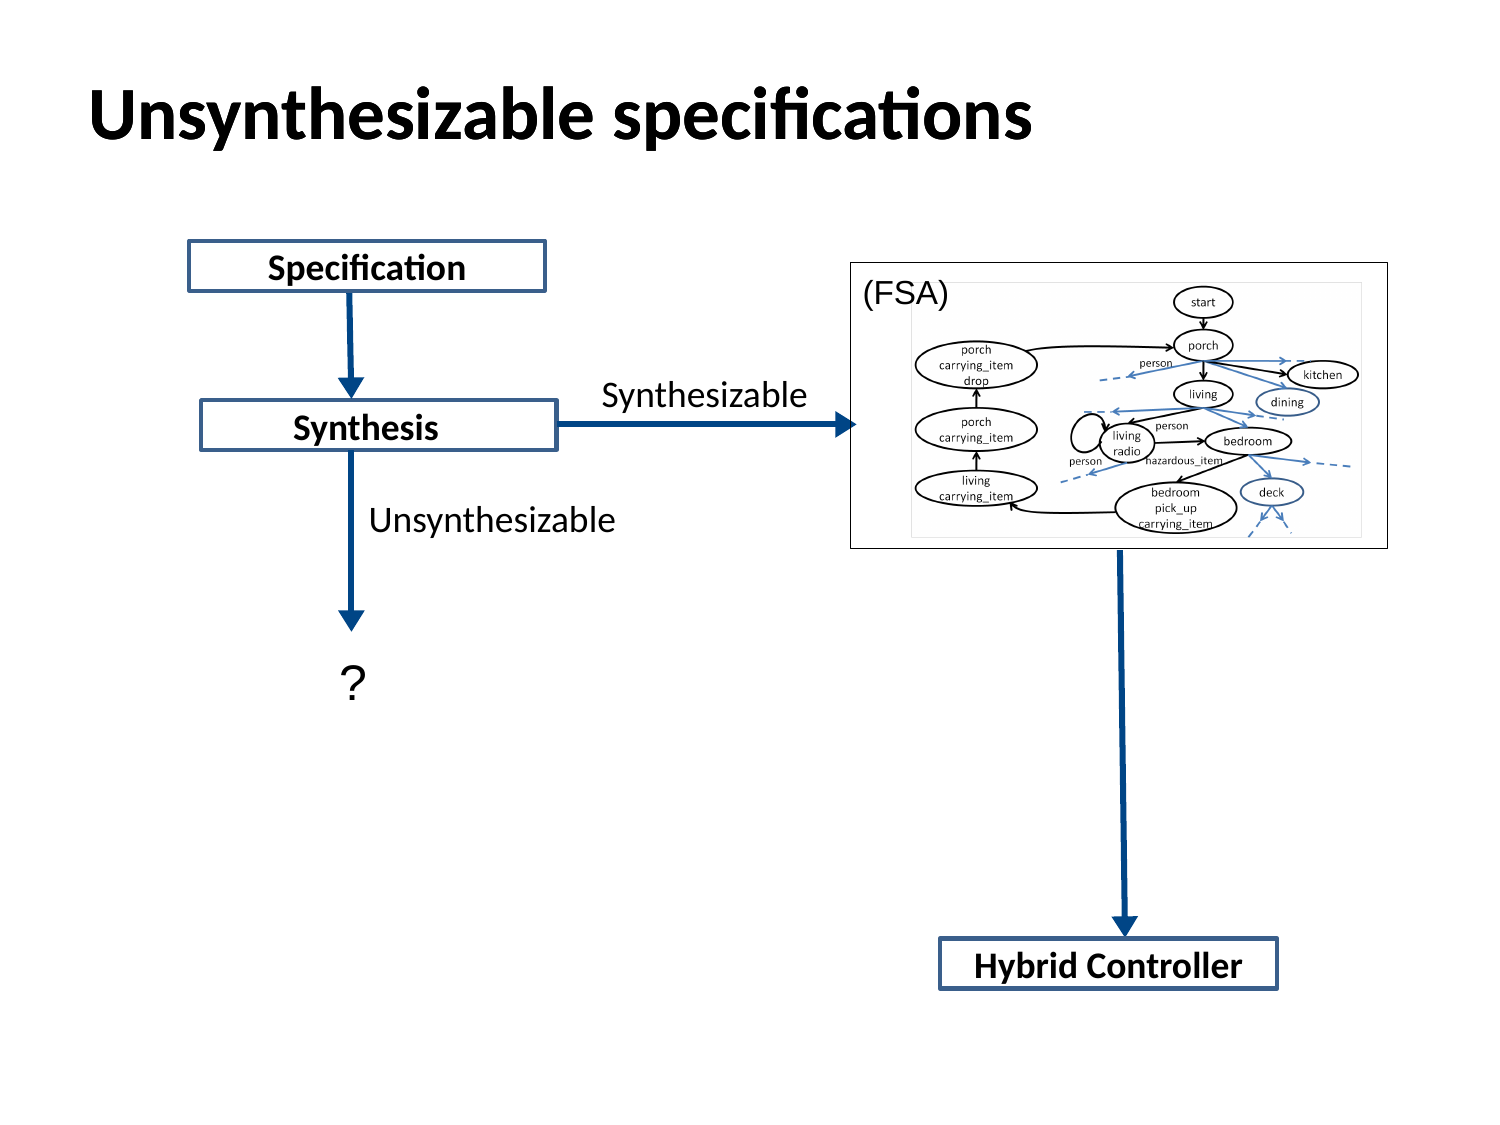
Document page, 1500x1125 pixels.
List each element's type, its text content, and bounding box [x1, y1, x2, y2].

picture [911, 282, 1362, 538]
text_box (FSA) [847, 264, 1070, 319]
text_box Synthesizable [586, 362, 823, 423]
text_box Synthesis [201, 400, 557, 451]
text_box Unsynthesizable [353, 487, 632, 548]
text_box Unsynthesizable specifications [73, 57, 1050, 163]
text_box Hybrid Controller [939, 938, 1278, 989]
text_box ? [324, 647, 382, 719]
text_box Specification [189, 240, 545, 291]
